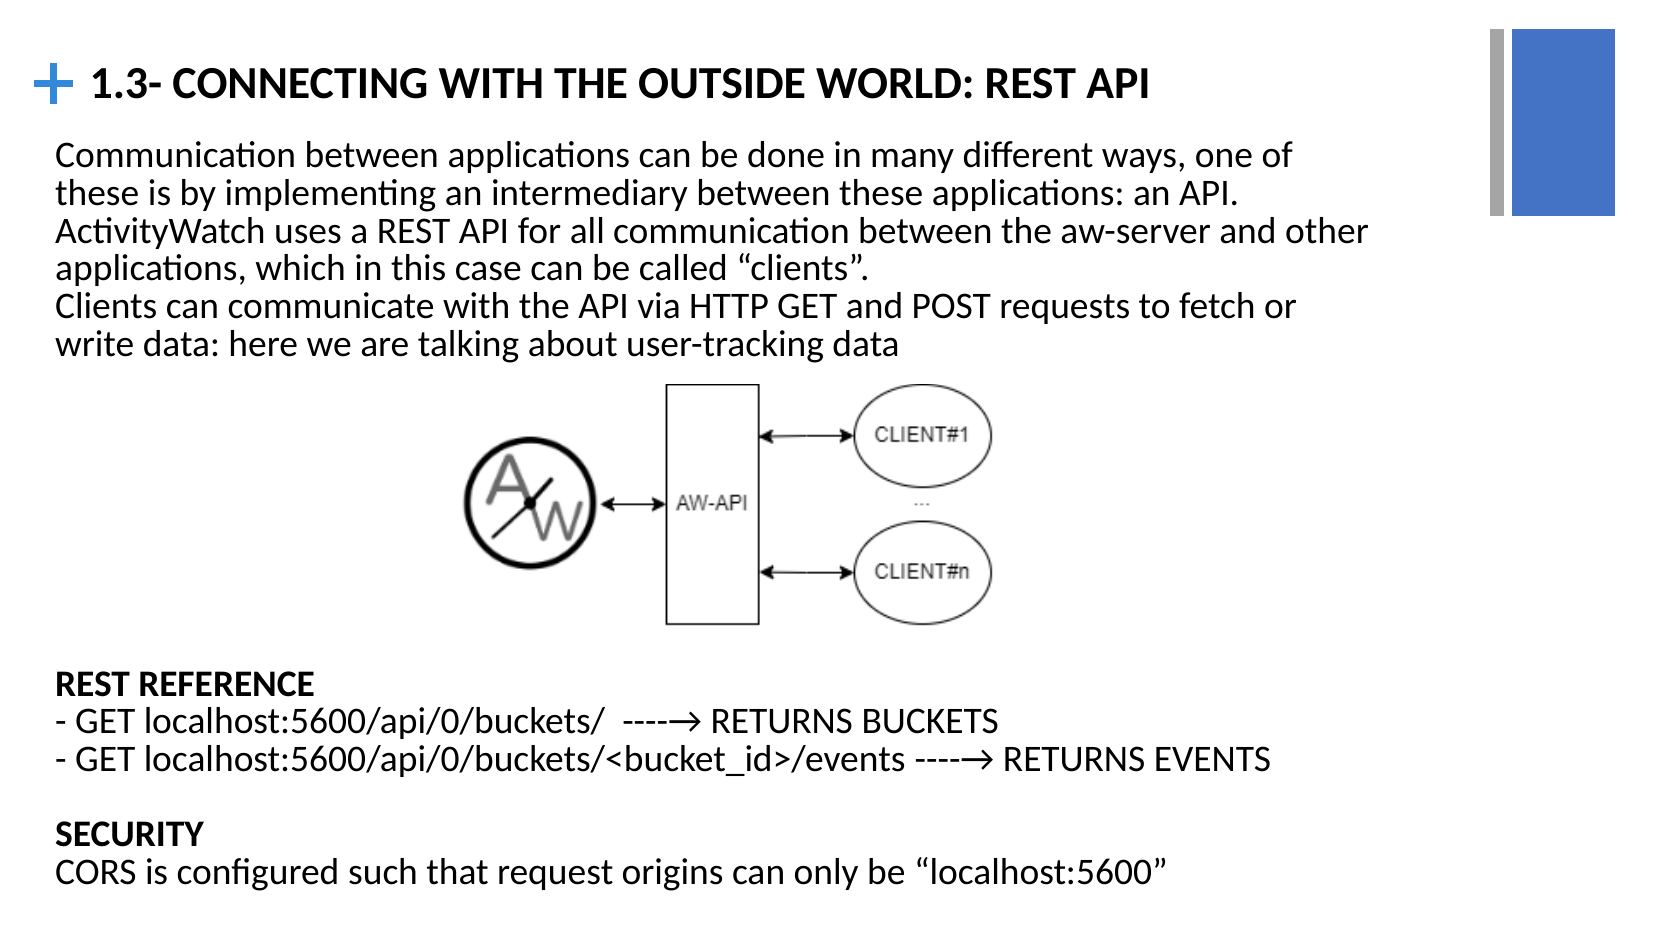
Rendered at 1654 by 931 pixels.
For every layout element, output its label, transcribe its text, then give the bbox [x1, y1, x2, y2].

text_box [1512, 29, 1615, 216]
text_box 1.3- CONNECTING WITH THE OUTSIDE WORLD: REST API [74, 56, 1351, 132]
text_box [34, 63, 73, 104]
picture [461, 384, 994, 627]
text_box [1490, 29, 1504, 216]
text_box Communication between applications can be done in many different ways, one of these is by implementing an intermediary between these applications: an API. ActivityWatch uses a REST API for all communication between the aw-server and other applications, which in this case can be called “clients”. Clients can communicate with the API via HTTP GET and POST requests to fetch or write data: here we are talking about user-tracking data REST REFERENCE - GET localhost:5600/api/0/buckets/ ----→ RETURNS BUCKETS - GET localhost:5600/api/0/buckets/<bucket_id>/events ----→ RETURNS EVENTS SECURITY CORS is configured such that request origins can only be “localhost:5600” [40, 132, 1400, 902]
